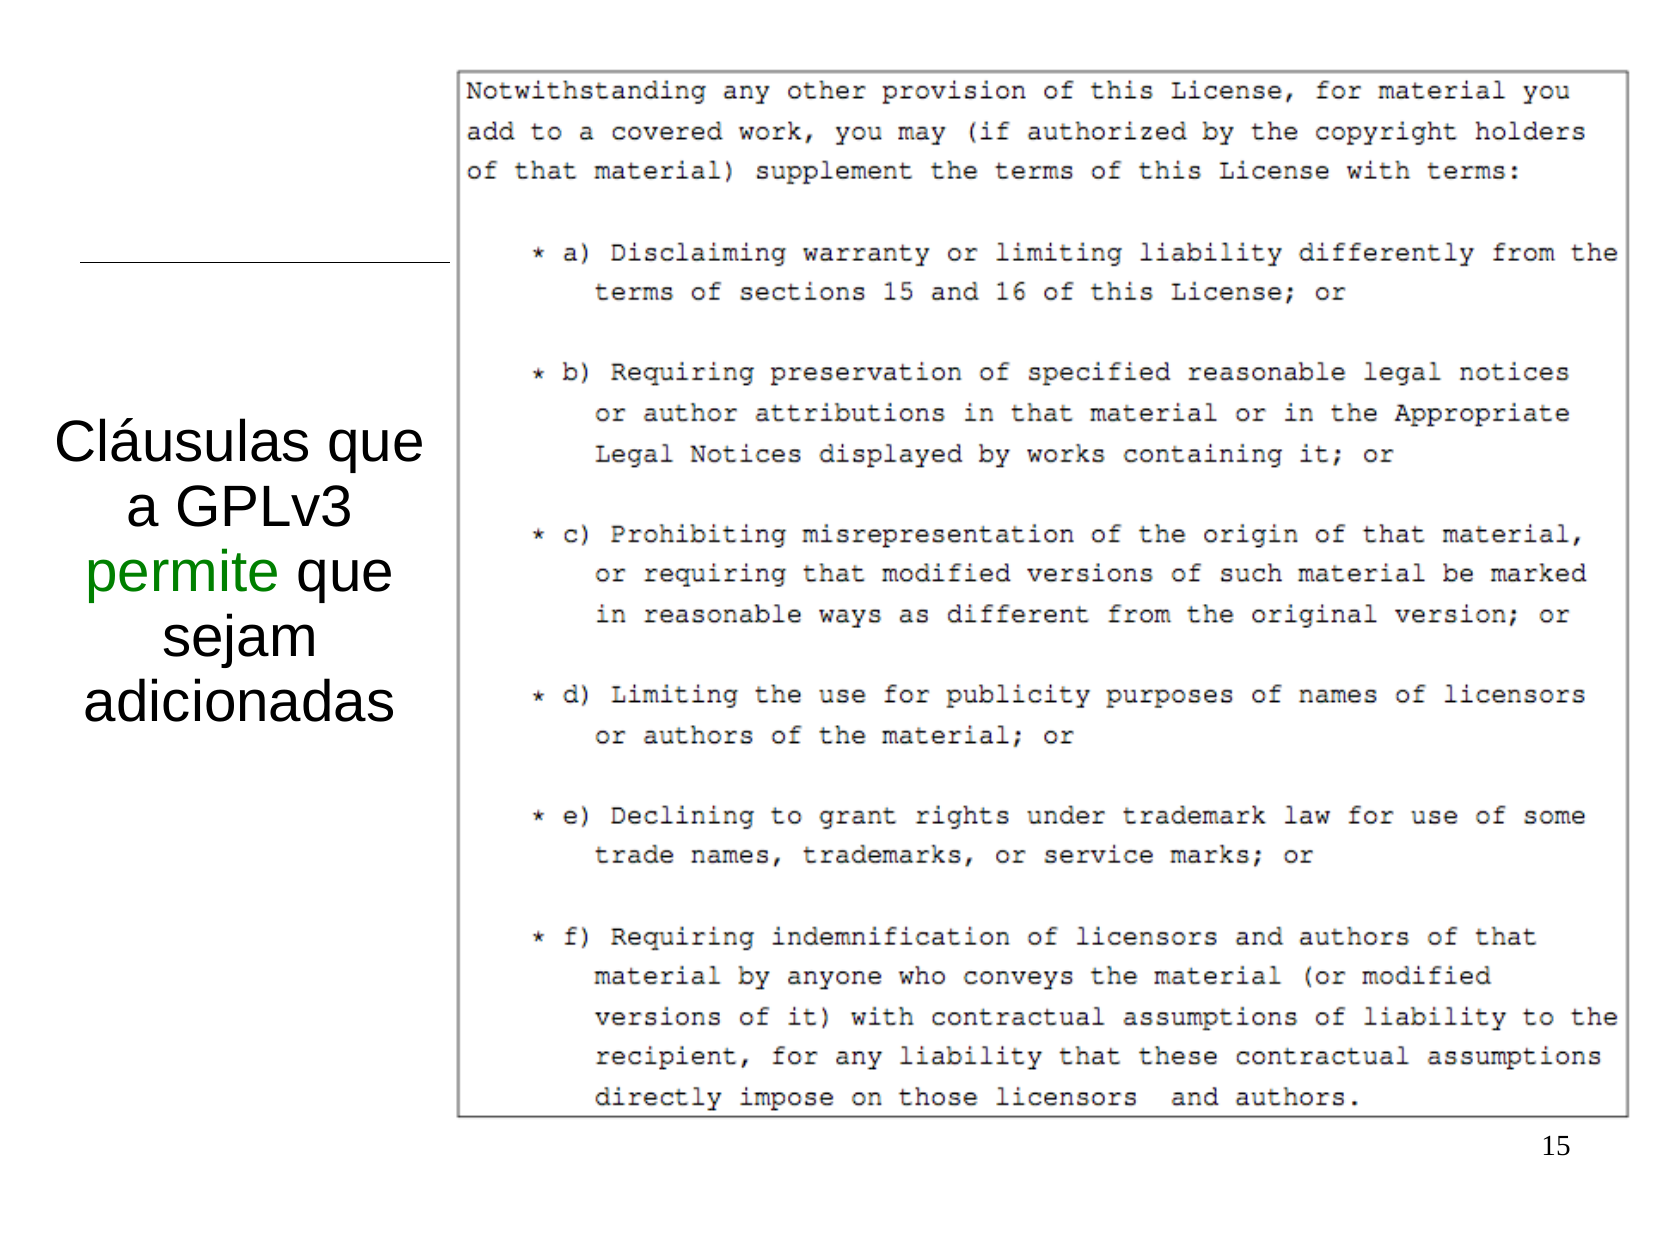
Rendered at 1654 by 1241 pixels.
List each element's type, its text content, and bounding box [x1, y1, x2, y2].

title Cláusulas que a GPLv3 permite que sejam adicionadas [37, 300, 443, 844]
picture [450, 65, 1638, 1126]
